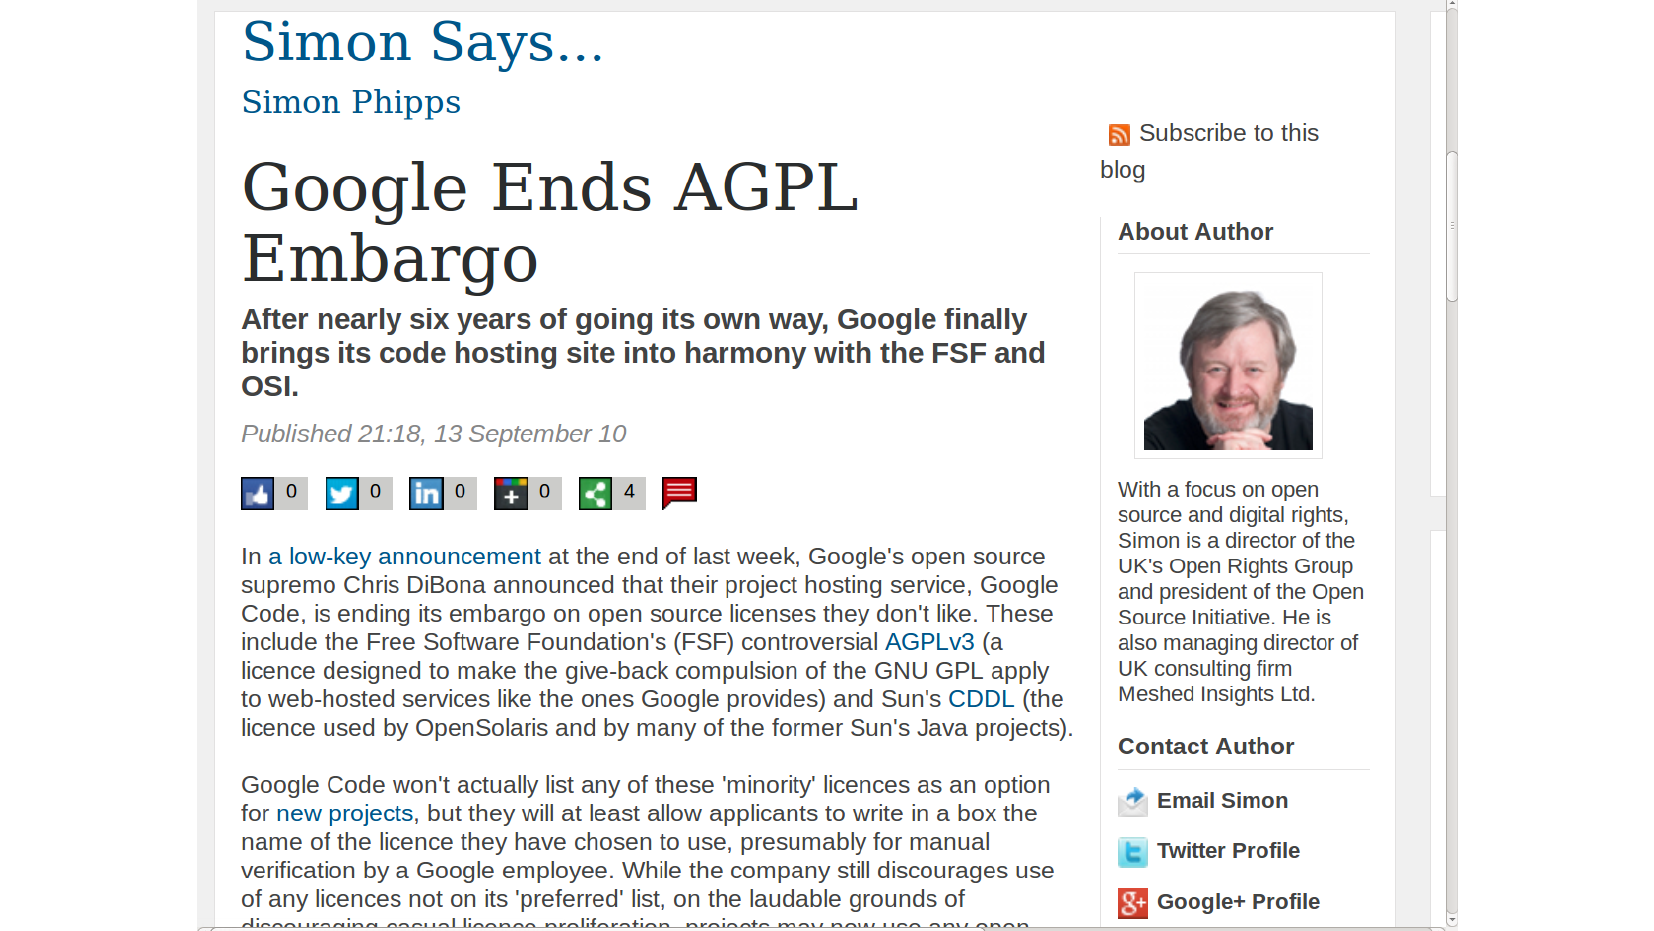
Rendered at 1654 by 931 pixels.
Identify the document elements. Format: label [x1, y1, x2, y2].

picture [197, 0, 1458, 931]
